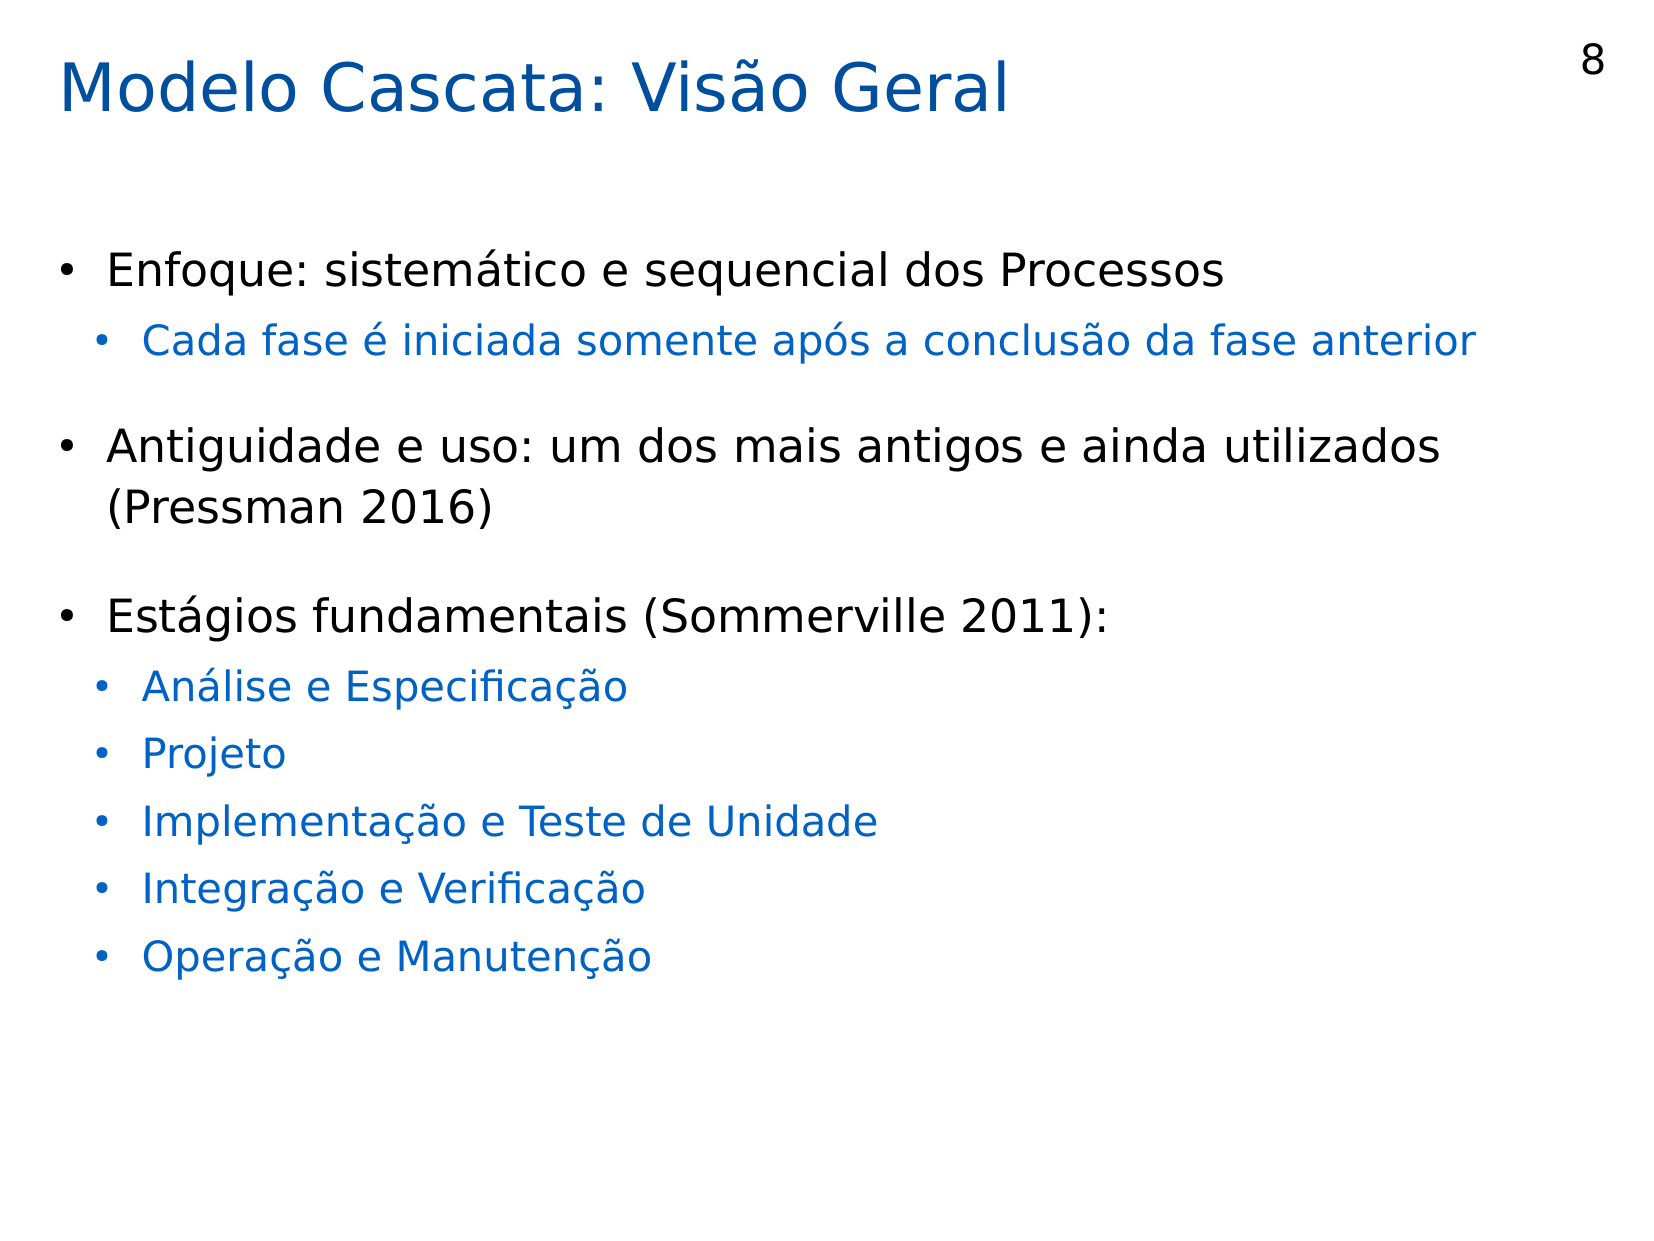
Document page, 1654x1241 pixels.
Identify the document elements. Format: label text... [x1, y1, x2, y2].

list Enfoque: sistemático e sequencial dos Processos Cada fase é iniciada somente após a conclusão da fase anterior Antiguidade e uso: um dos mais antigos e ainda utilizados (Pressman 2016) Estágios fundamentais (Sommerville 2011): Análise e Especificação Projeto Implementação e Teste de Unidade Integração e Verificação Operação e Manutenção [59, 236, 1595, 1211]
title Modelo Cascata: Visão Geral [59, 29, 1506, 148]
